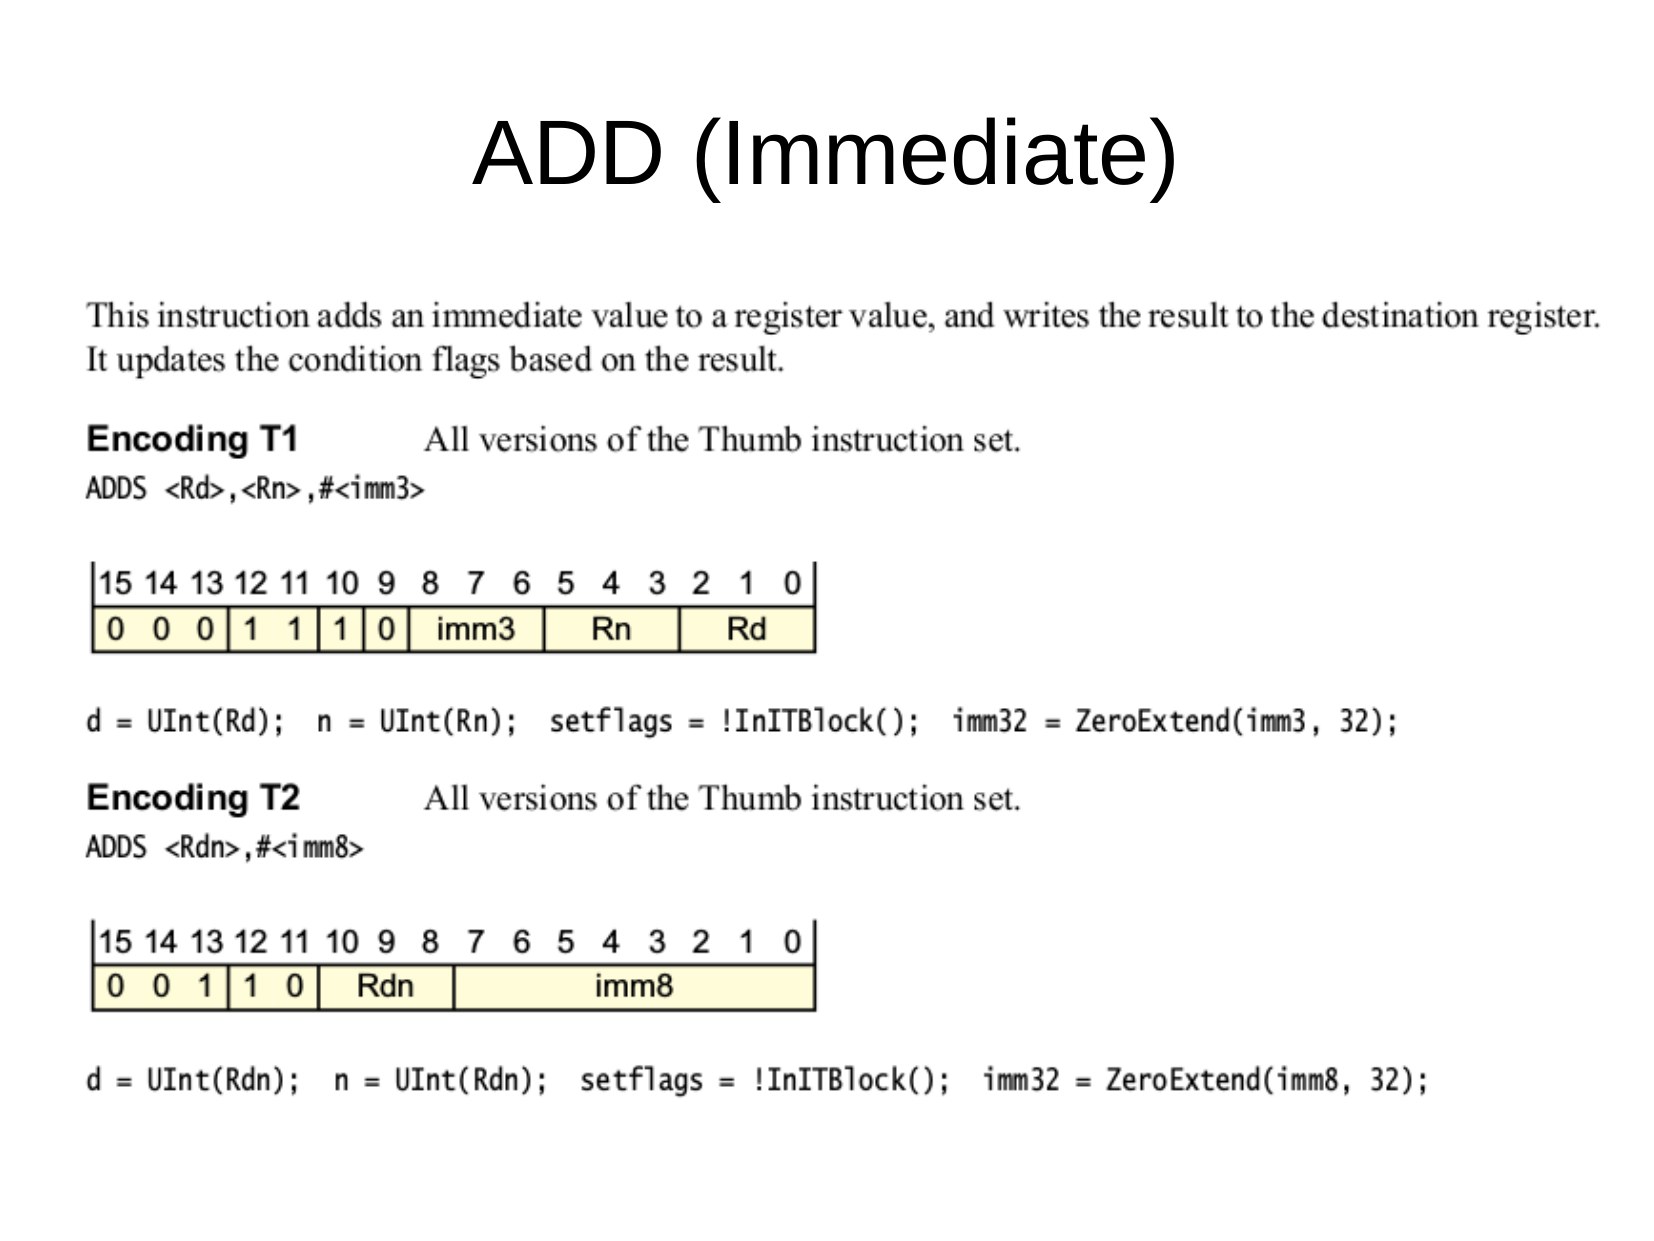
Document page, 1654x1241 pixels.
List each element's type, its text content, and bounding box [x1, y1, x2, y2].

picture [75, 293, 1631, 1126]
title ADD (Immediate) [82, 49, 1571, 257]
